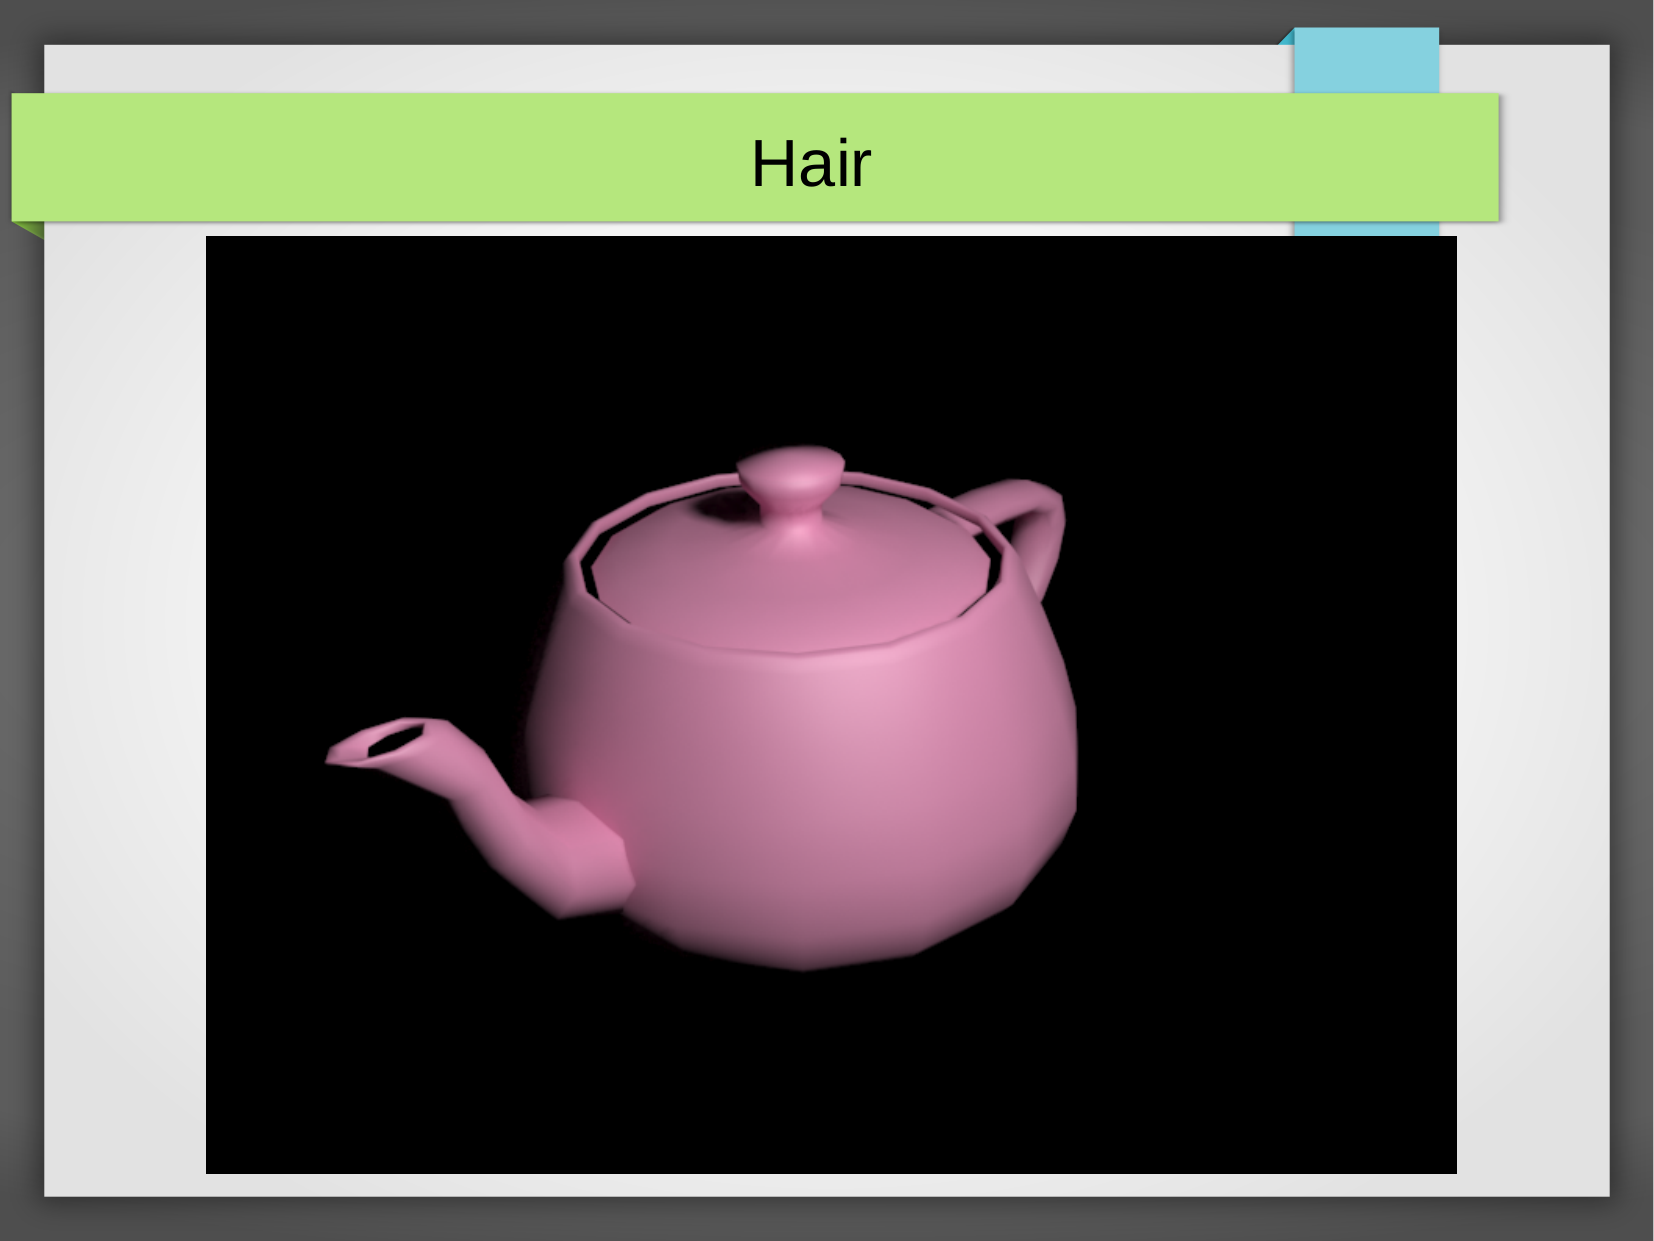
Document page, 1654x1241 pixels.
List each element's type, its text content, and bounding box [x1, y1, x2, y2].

text_box Hair [324, 118, 1300, 208]
picture [0, 0, 1654, 1241]
